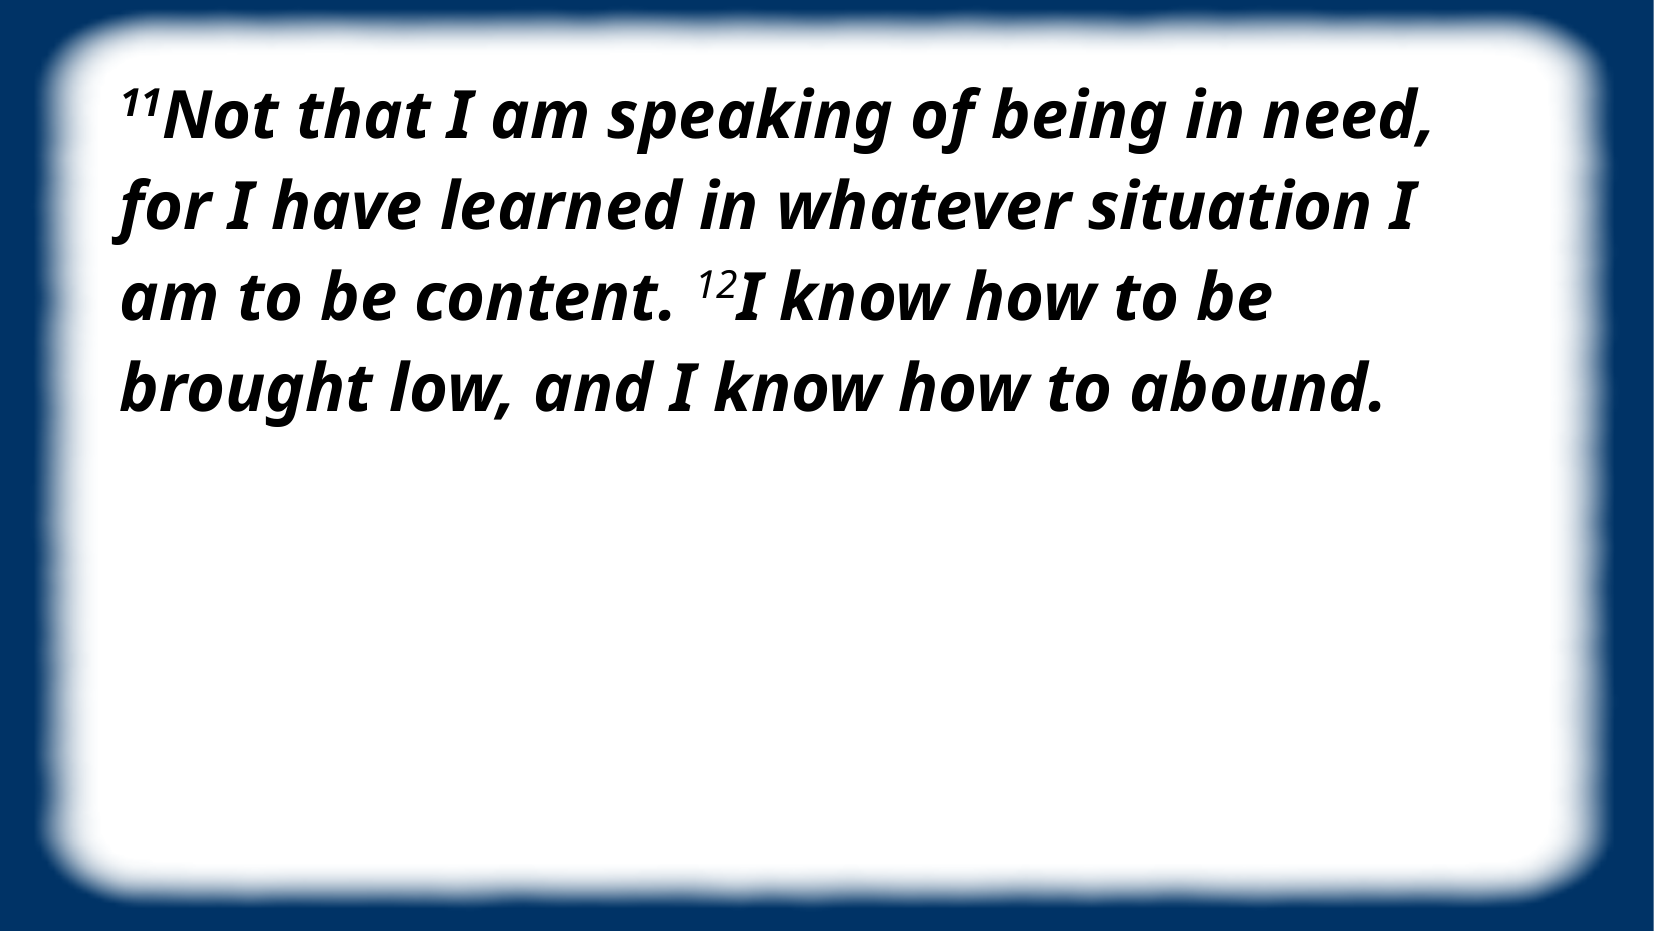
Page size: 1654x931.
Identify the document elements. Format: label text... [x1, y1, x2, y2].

text_box 11Not that I am speaking of being in need, for I have learned in whatever situation I am to be content. 12I know how to be brought low, and I know how to abound. [105, 60, 1546, 430]
picture [0, 0, 1654, 931]
